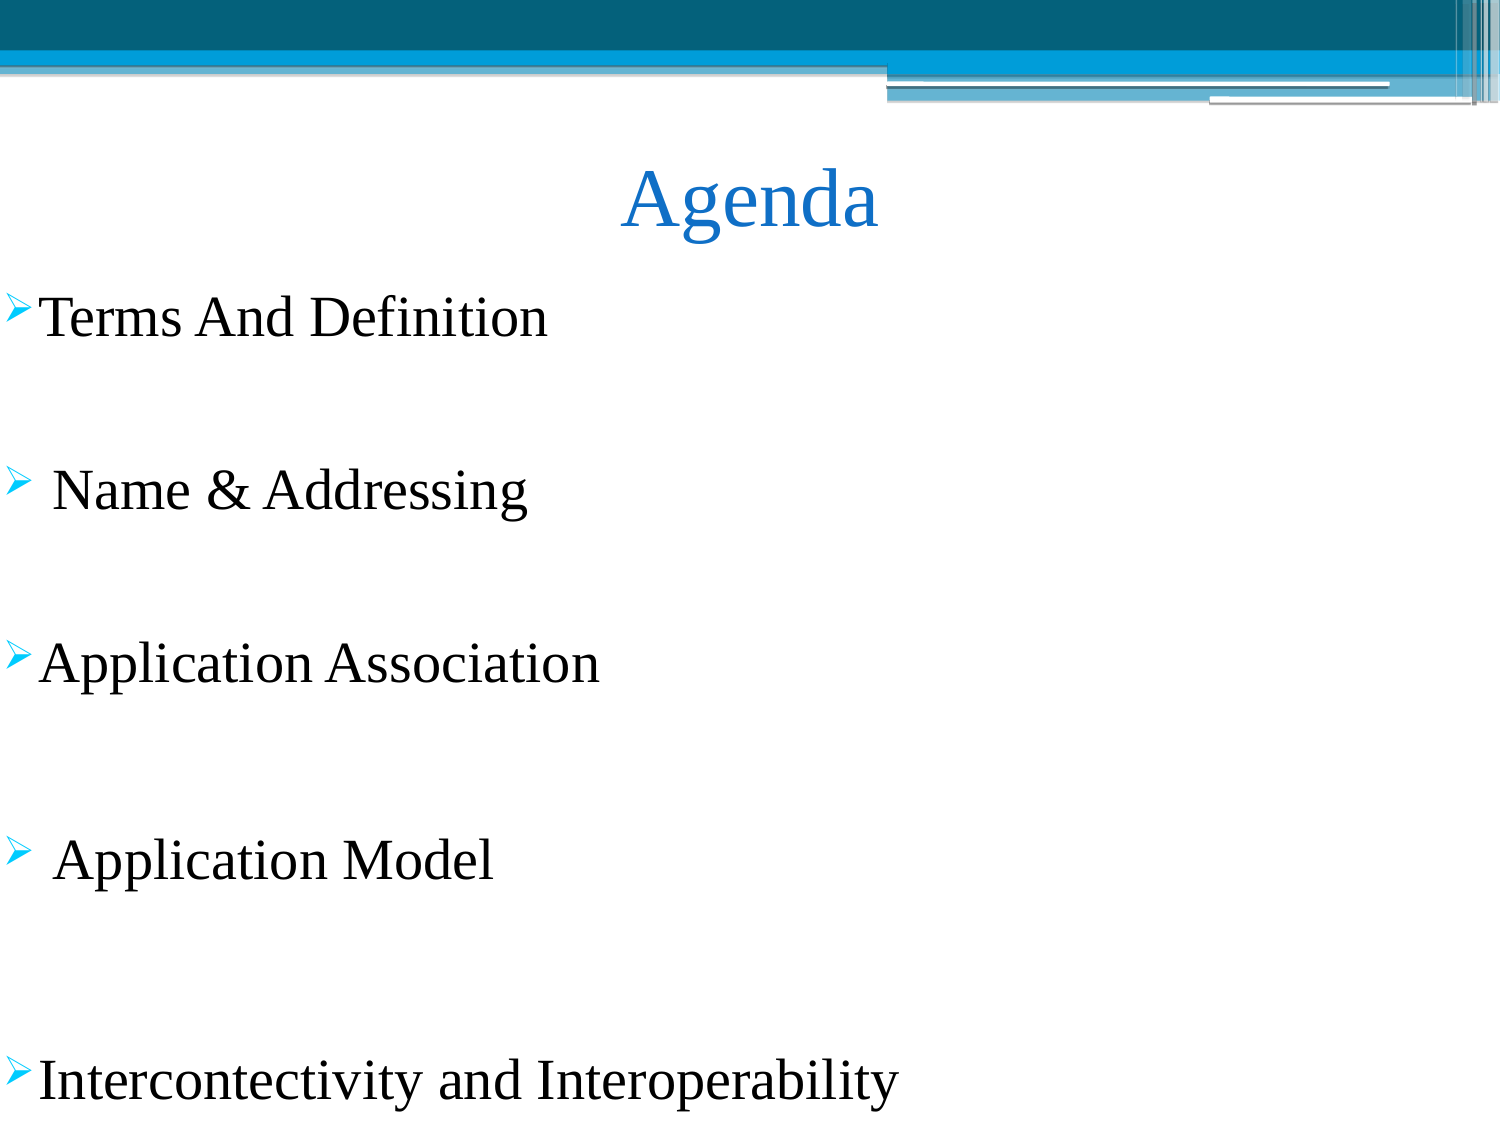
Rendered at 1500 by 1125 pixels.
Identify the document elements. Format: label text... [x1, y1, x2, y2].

list Terms And Definition Name & Addressing Application Association Application Model Intercontectivity and Interoperability [0, 259, 1489, 970]
title Agenda [0, 105, 1500, 281]
picture [8, 1058, 29, 1070]
